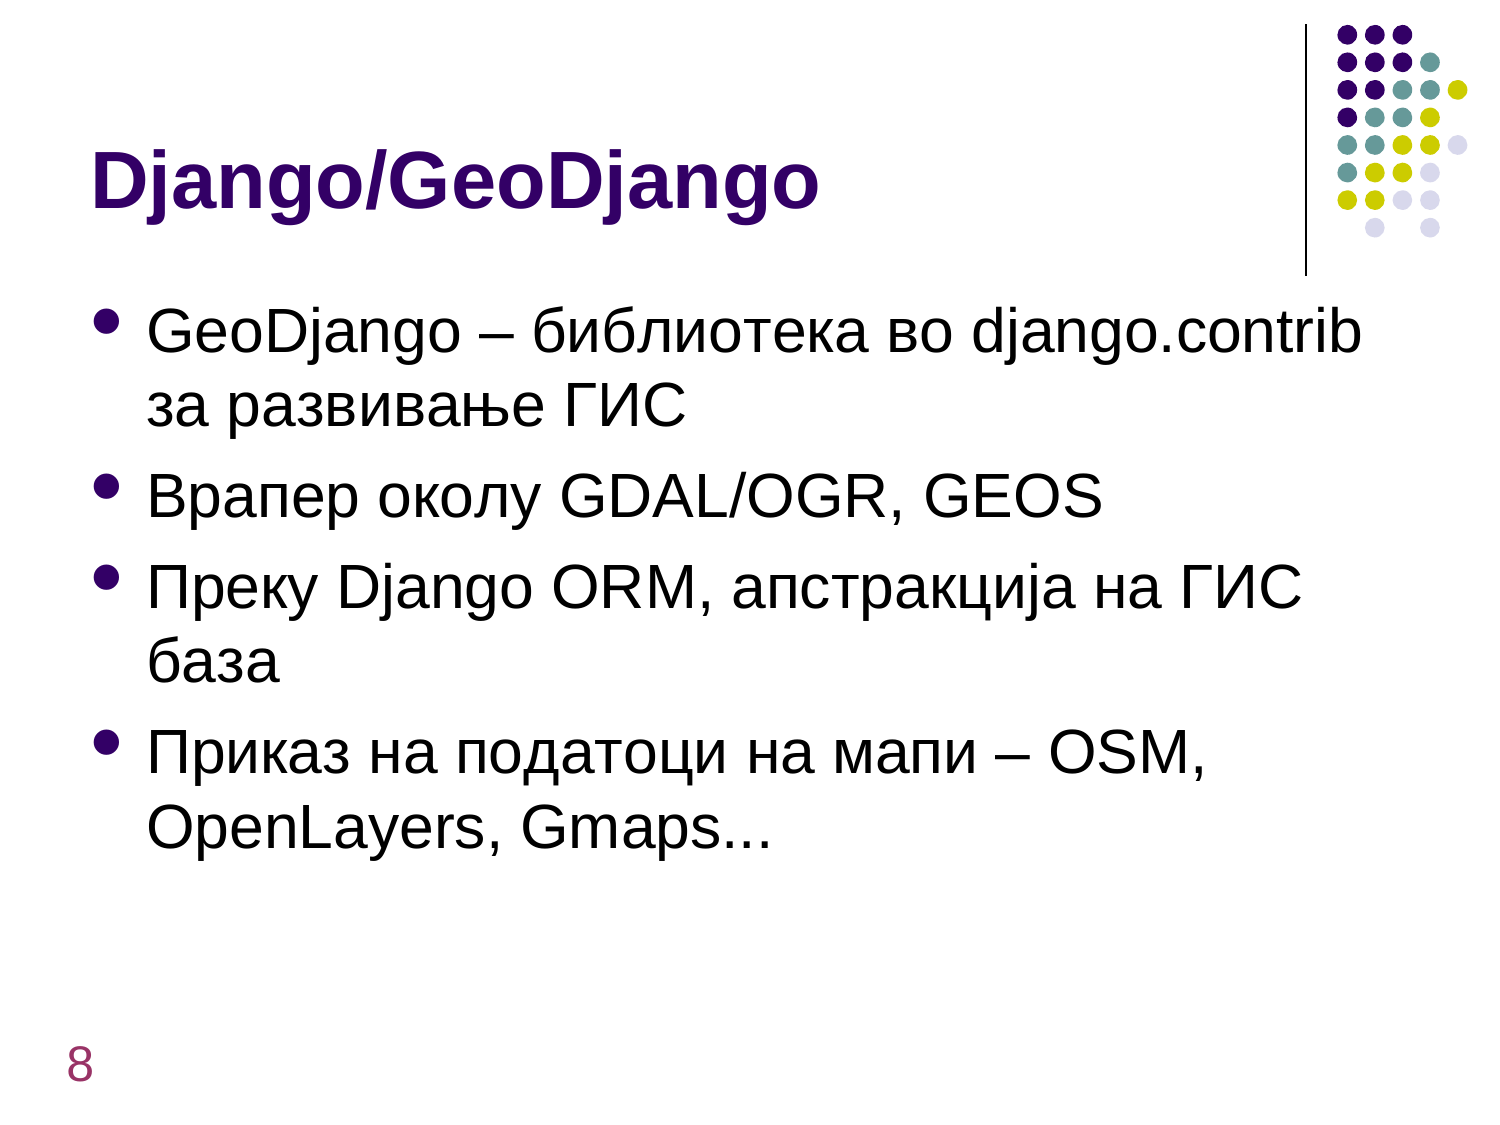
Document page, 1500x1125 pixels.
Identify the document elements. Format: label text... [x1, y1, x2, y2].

title Django/GeoDjango [74, 20, 1313, 233]
list GeoDjango – библиотека во django.contrib за развивање ГИС Врапер околу GDAL/OGR, GEOS Преку Django ORM, апстракција на ГИС база Приказ на податоци на мапи – OSM, OpenLayers, Gmaps... [75, 282, 1426, 1006]
